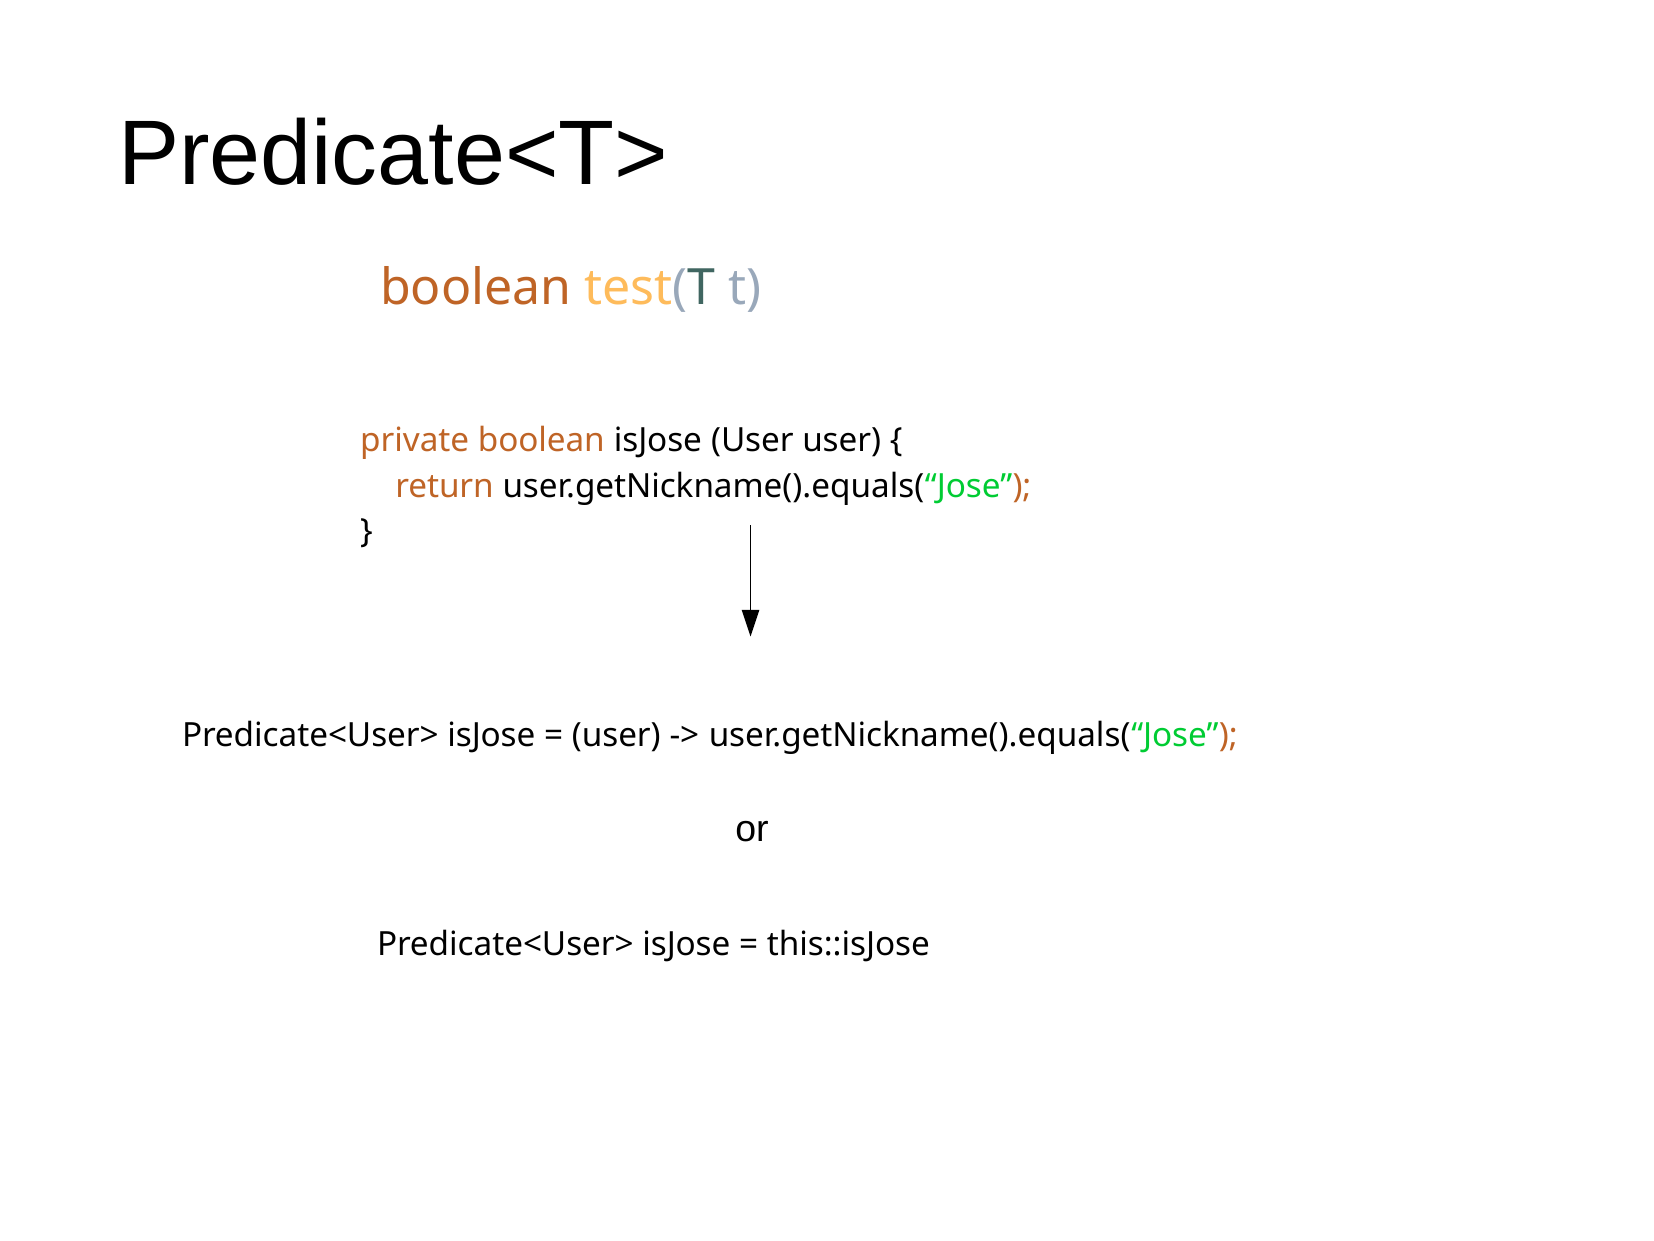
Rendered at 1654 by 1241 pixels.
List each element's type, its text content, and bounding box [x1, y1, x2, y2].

text_box Predicate<User> isJose = this::isJose [362, 912, 1654, 967]
text_box Predicate<User> isJose = (user) -> user.getNickname().equals(“Jose”); [167, 703, 1581, 758]
title Predicate<T> [82, 49, 1571, 257]
text_box boolean test(T t) [330, 243, 1081, 376]
text_box or [720, 799, 784, 857]
text_box private boolean isJose (User user) { return user.getNickname().equals(“Jose”); } [345, 408, 1278, 541]
